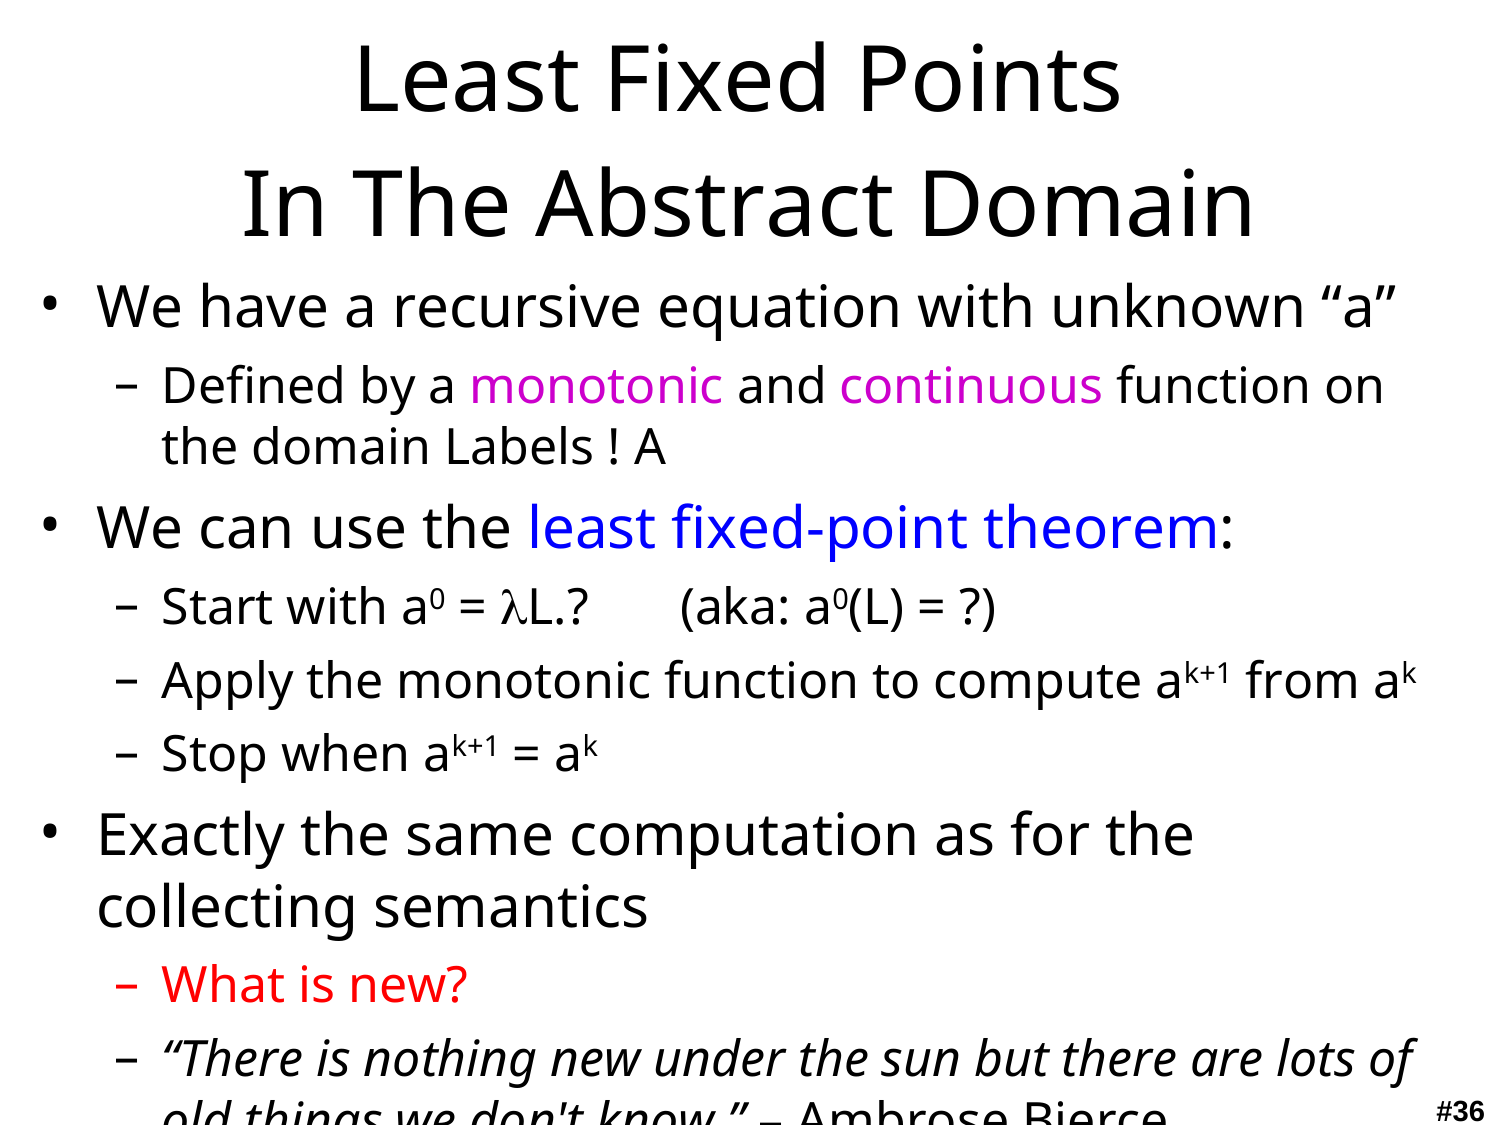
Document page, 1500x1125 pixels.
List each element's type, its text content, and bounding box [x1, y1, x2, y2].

list We have a recursive equation with unknown “a” Defined by a monotonic and continuous function on the domain Labels ! A We can use the least fixed-point theorem: Start with a0 = L.? (aka: a0(L) = ?) Apply the monotonic function to compute ak+1 from ak Stop when ak+1 = ak Exactly the same computation as for the collecting semantics What is new? “There is nothing new under the sun but there are lots of old things we don't know.” – Ambrose Bierce [24, 262, 1476, 1101]
title Least Fixed Points In The Abstract Domain [24, 24, 1476, 254]
